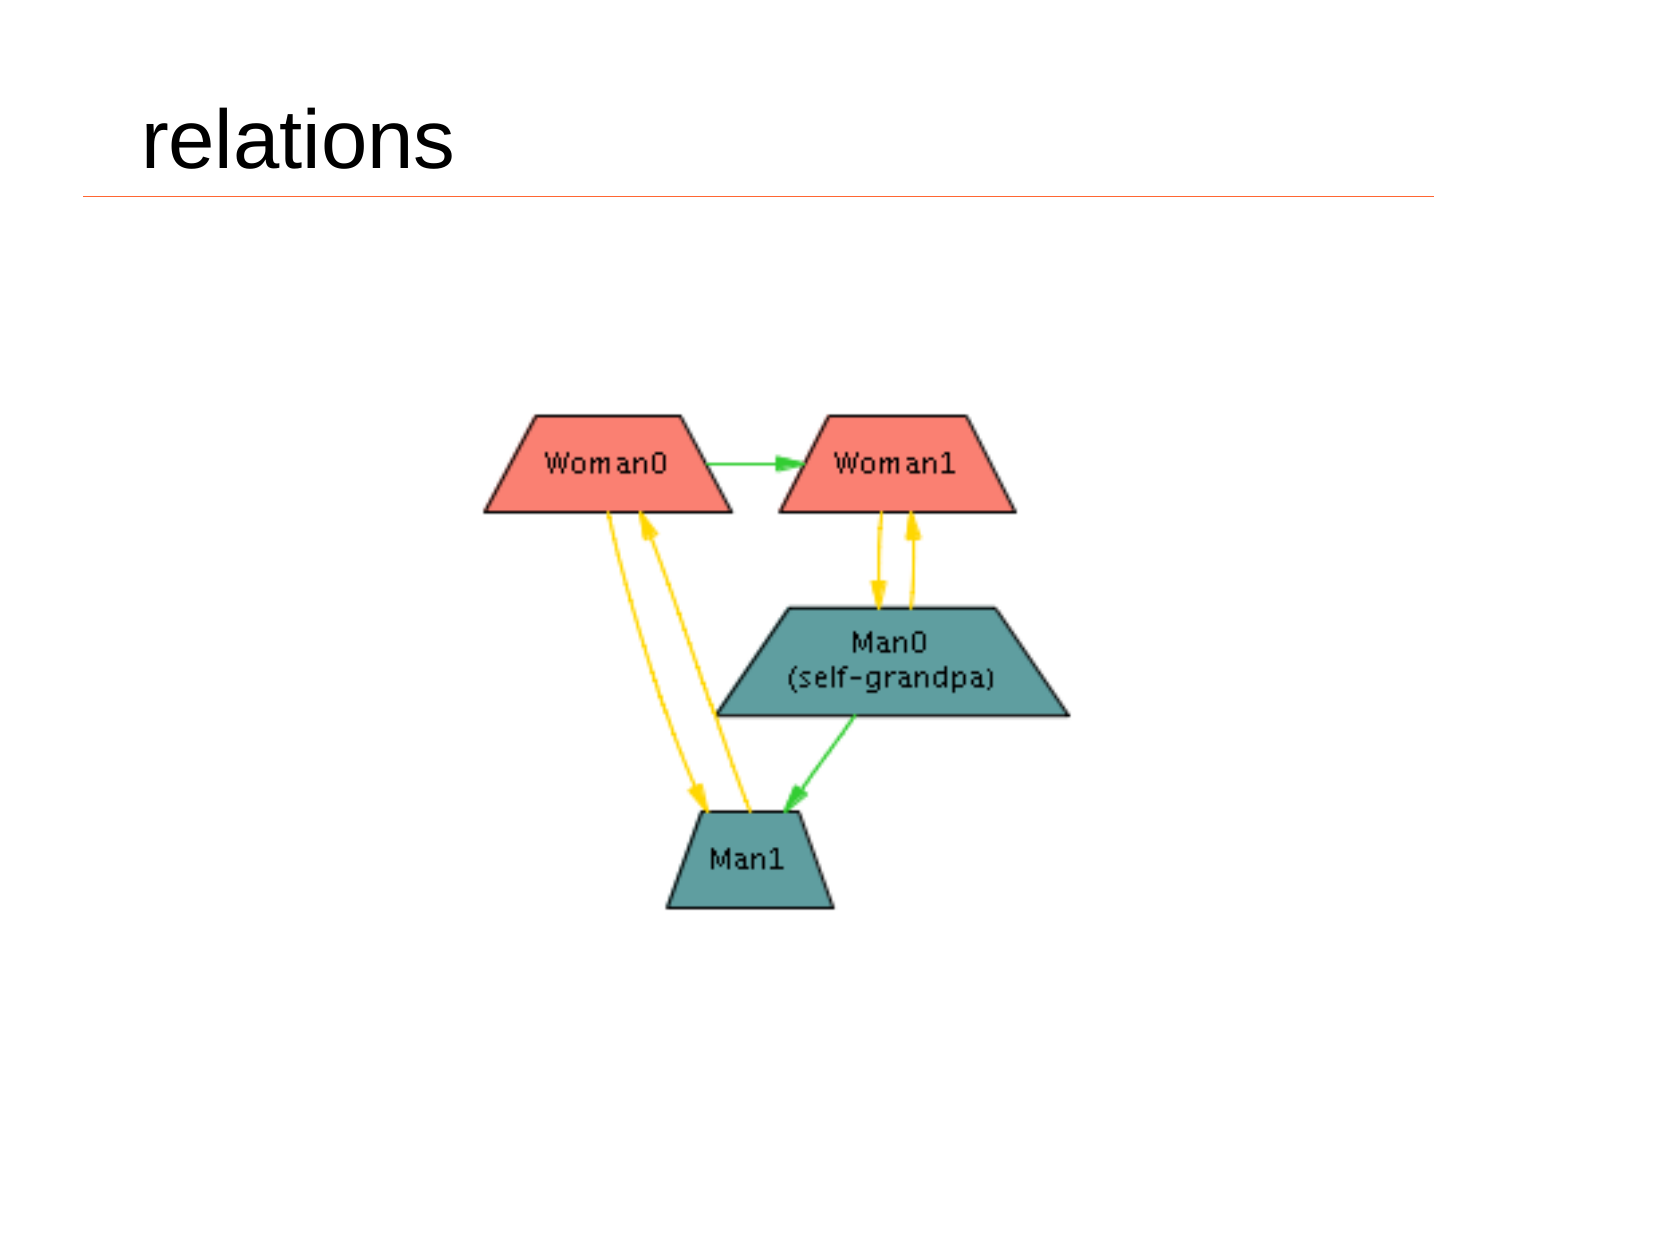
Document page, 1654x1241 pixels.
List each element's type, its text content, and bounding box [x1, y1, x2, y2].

picture [428, 362, 1114, 962]
title relations [141, 86, 1604, 193]
